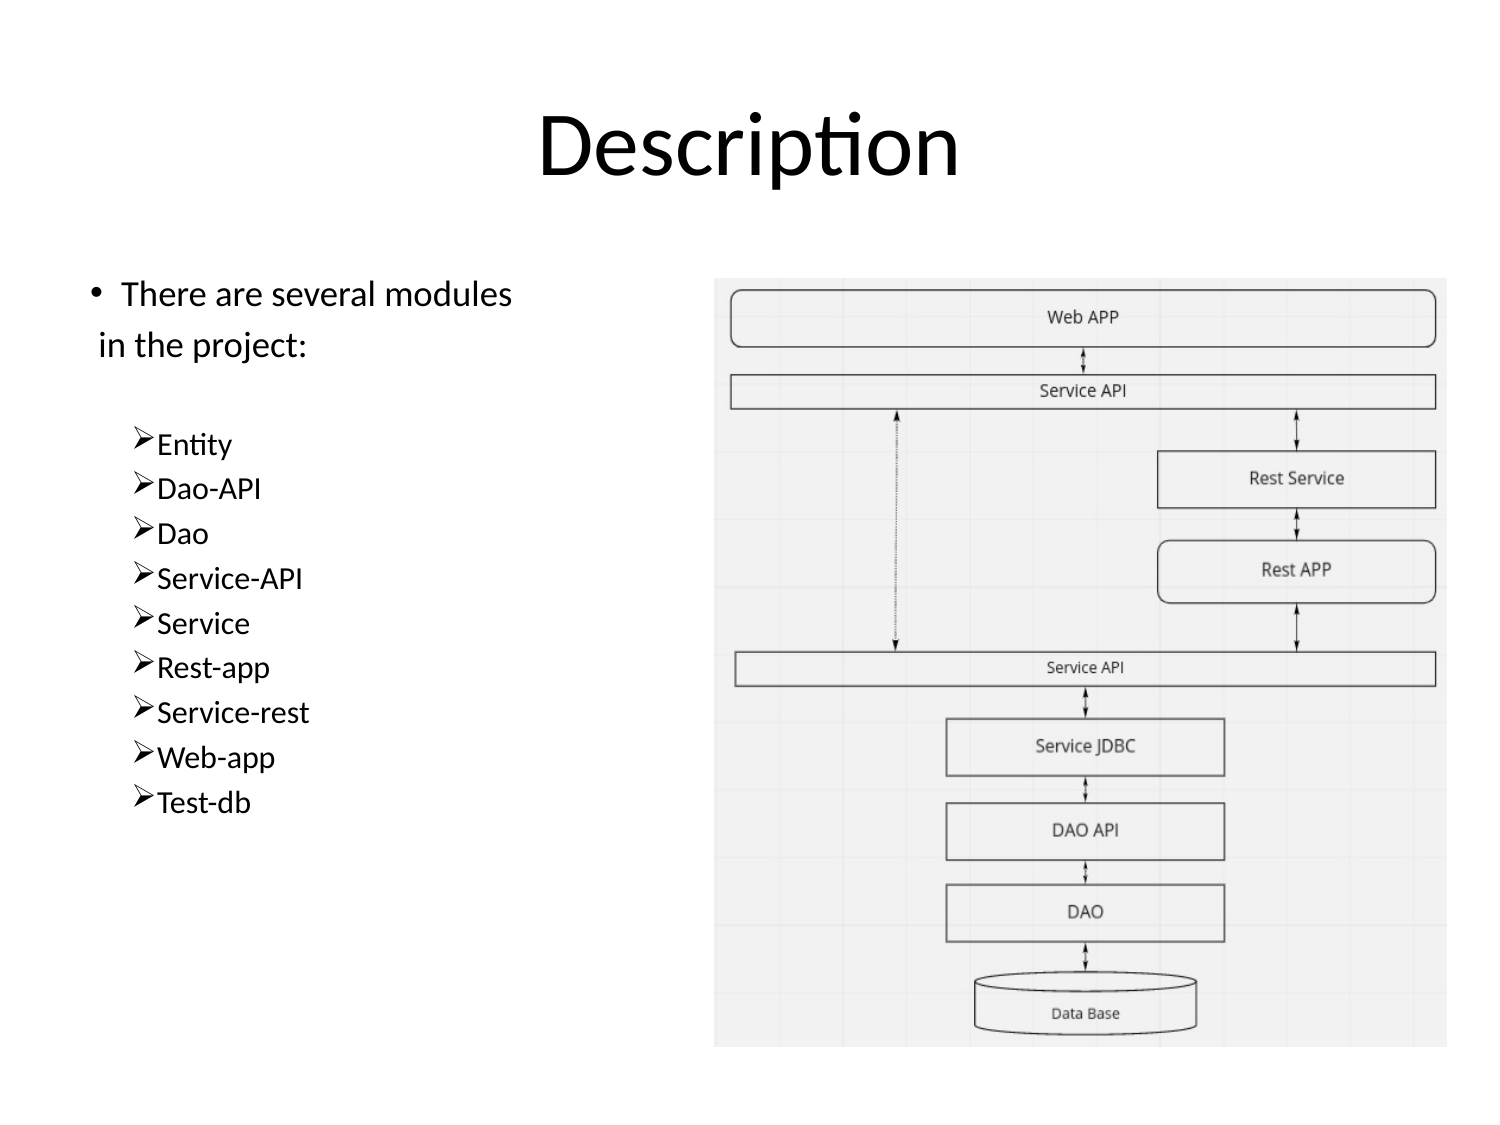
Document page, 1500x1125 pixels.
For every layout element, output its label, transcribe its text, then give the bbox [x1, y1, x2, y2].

picture [714, 278, 1447, 1047]
title Description [75, 45, 1425, 233]
list There are several modules in the project: Entity Dao-API Dao Service-API Service Rest-app Service-rest Web-app Test-db [75, 262, 892, 835]
